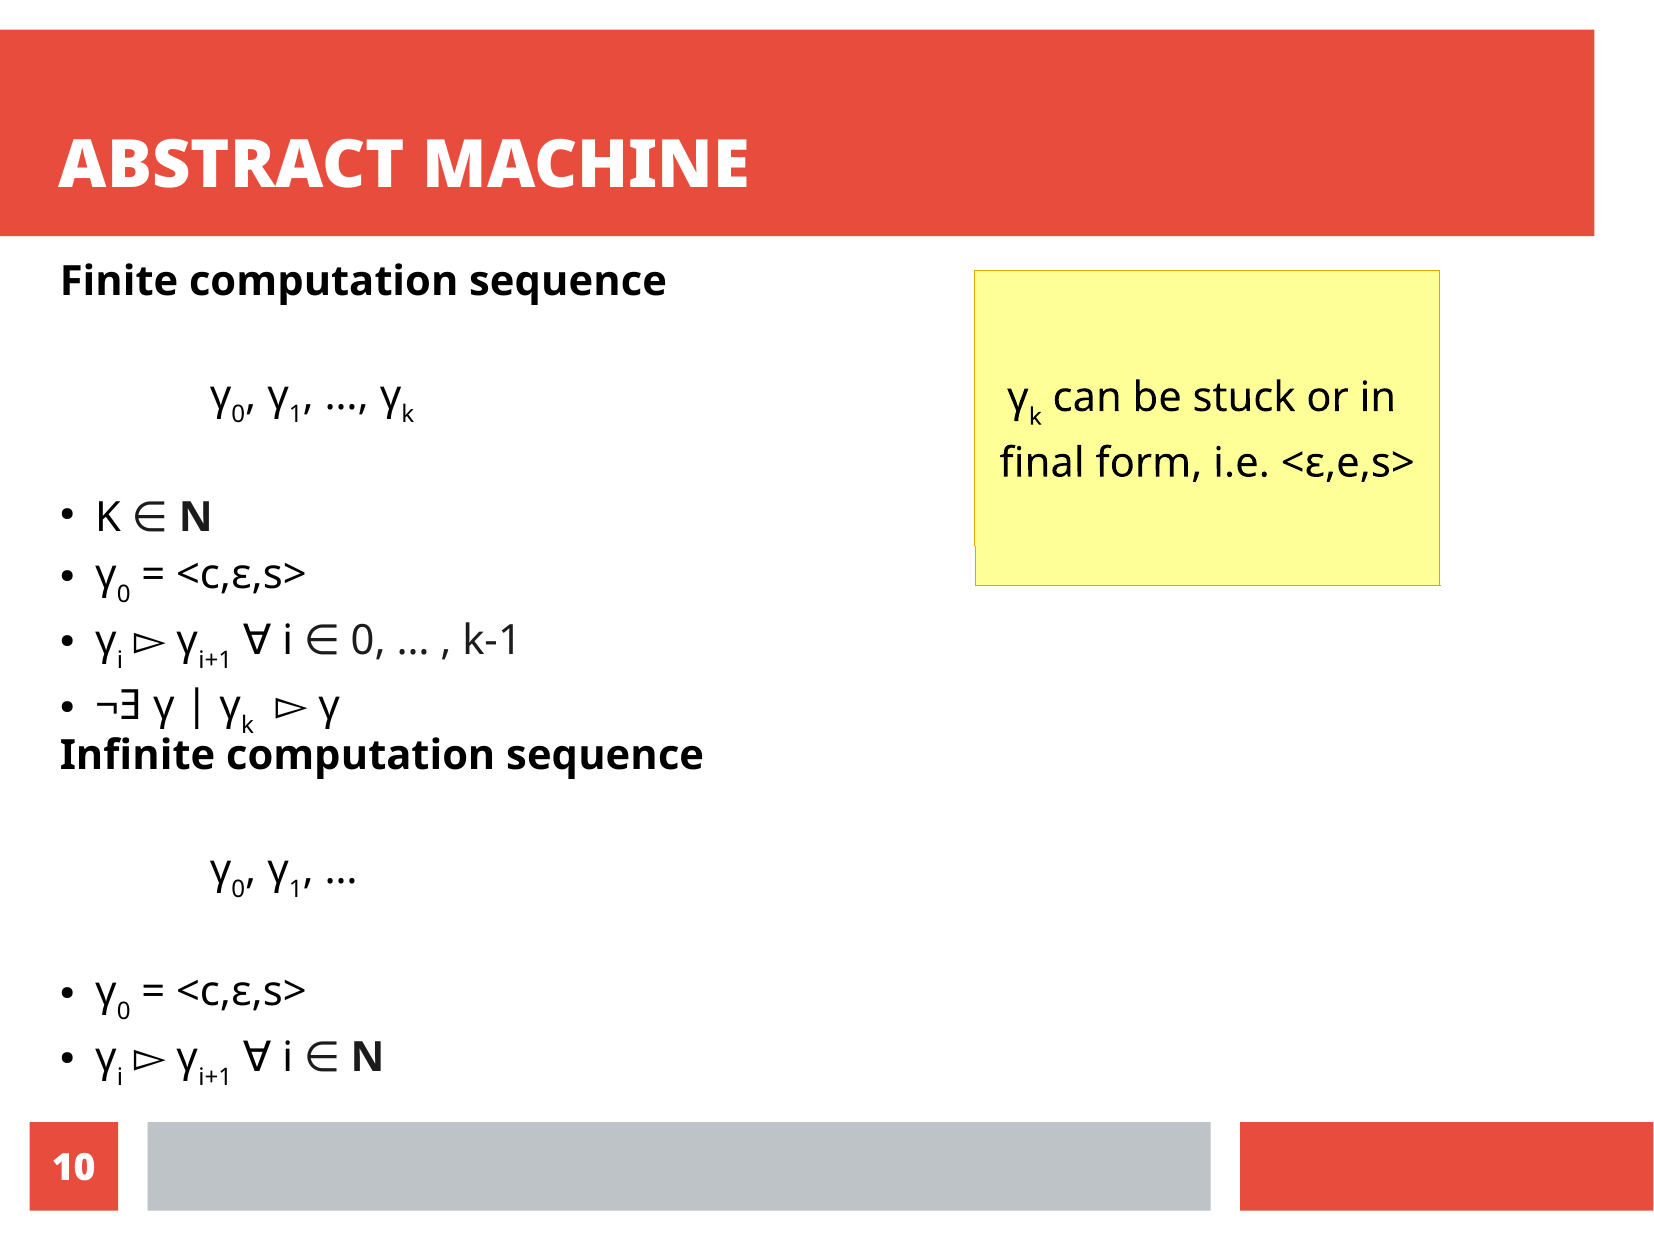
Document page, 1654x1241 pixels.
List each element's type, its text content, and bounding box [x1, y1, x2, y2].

text_box Finite computation sequence γ0, γ1, …, γk K ∈ N γ0 = <c,ε,s> γi ▻ γi+1 ∀ i ∈ 0, … , k-1 ¬Ǝ γ | γk ▻ γ [45, 243, 1576, 712]
title ABSTRACT MACHINE [59, 59, 1595, 207]
text_box Infinite computation sequence γ0, γ1, … γ0 = <c,ε,s> γi ▻ γi+1 ∀ i ∈ N [45, 717, 1576, 1186]
text_box γk can be stuck or in final form, i.e. <ε,e,s> [974, 270, 1441, 586]
